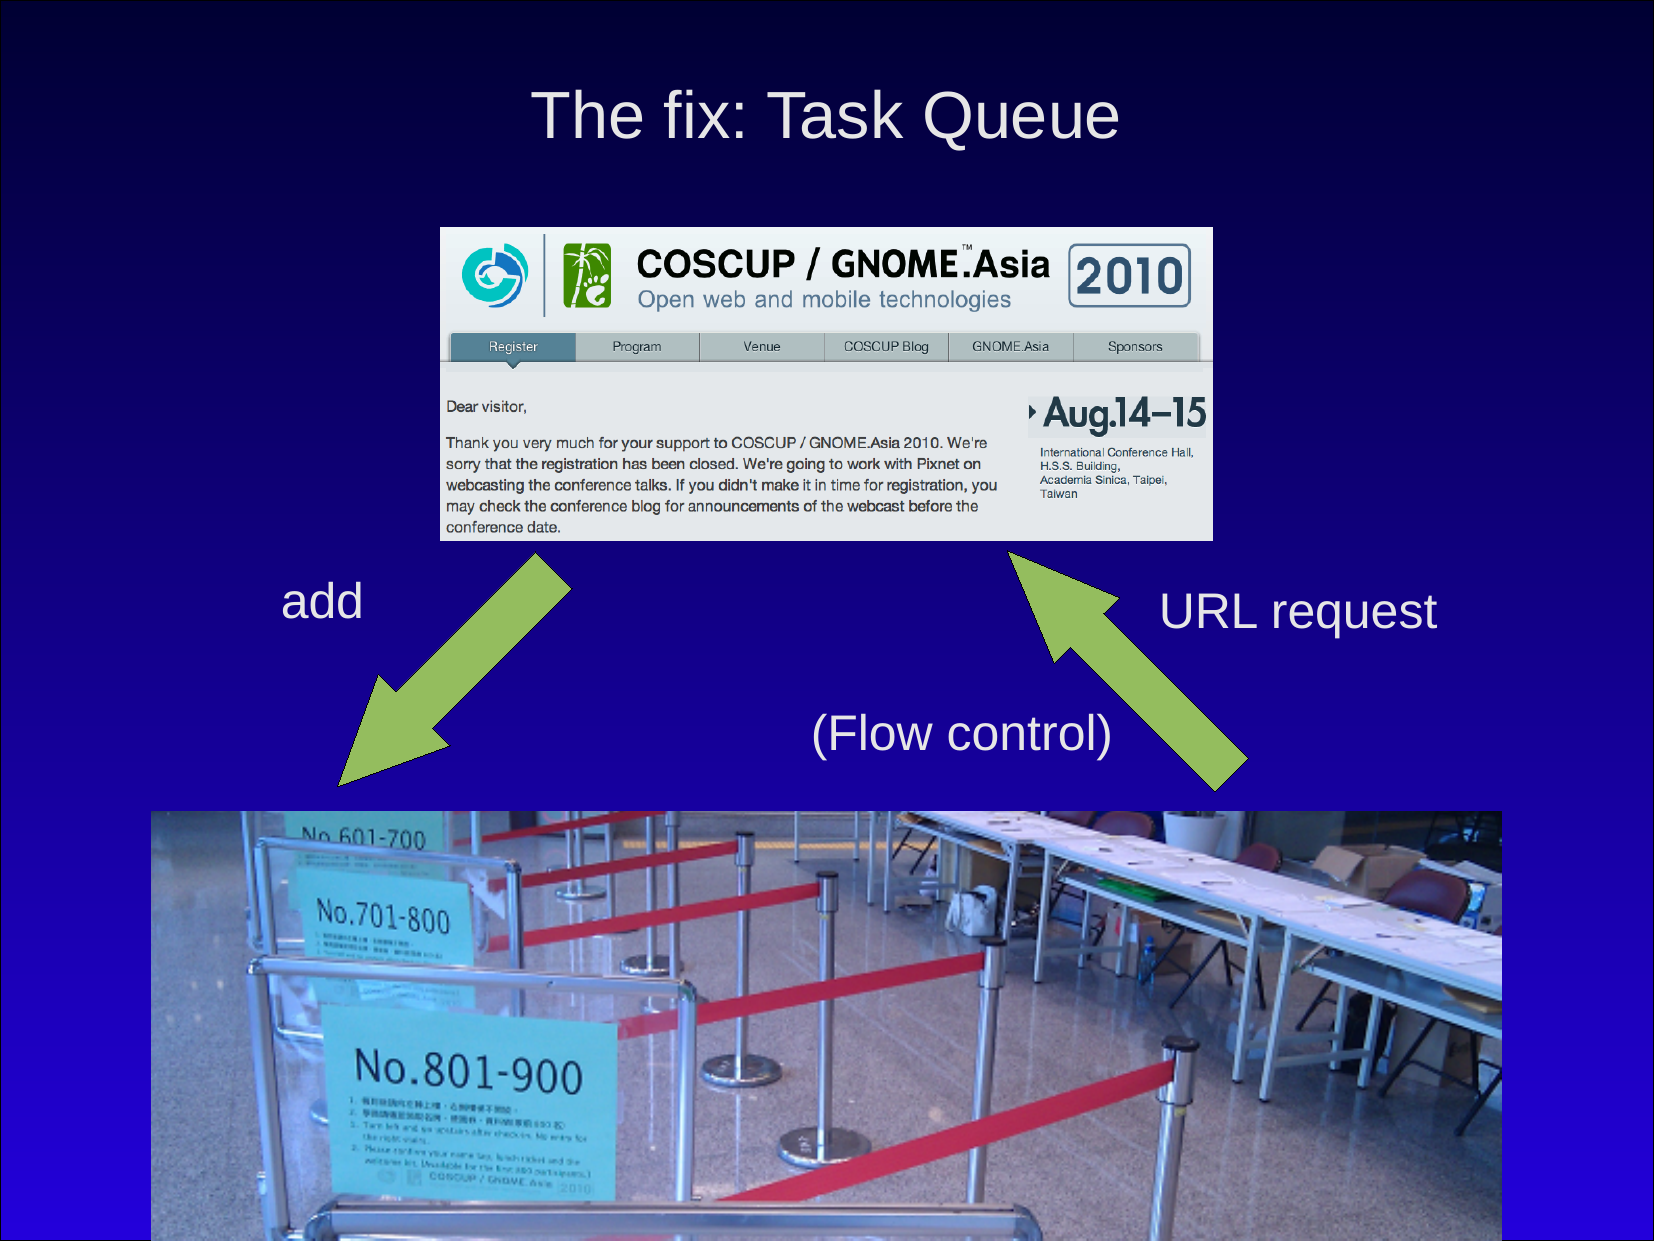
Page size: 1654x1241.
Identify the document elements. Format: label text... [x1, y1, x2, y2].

picture [151, 811, 1502, 1241]
title The fix: Task Queue [82, 49, 1571, 182]
text_box URL request [1143, 576, 1454, 647]
text_box add [265, 566, 403, 651]
text_box (Flow control) [796, 697, 1211, 769]
text_box [337, 551, 573, 787]
picture [440, 227, 1213, 541]
text_box [1192, 720, 1249, 792]
text_box [1007, 550, 1188, 697]
